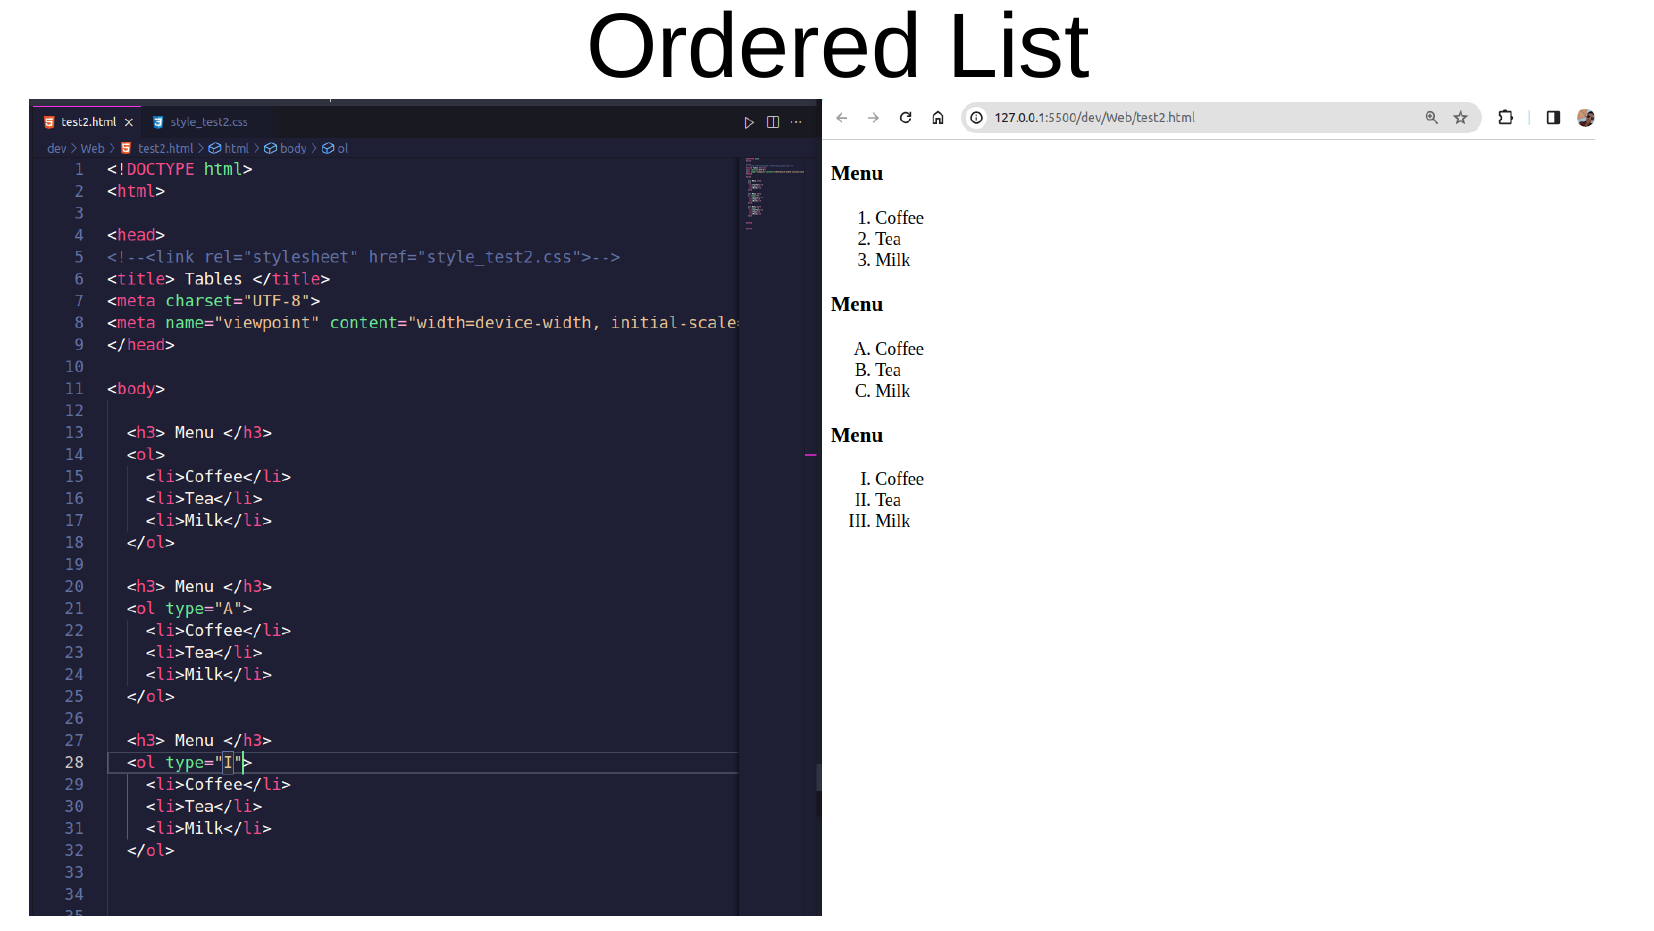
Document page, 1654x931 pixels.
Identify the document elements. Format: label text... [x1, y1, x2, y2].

title Ordered List [82, 0, 1595, 97]
picture [29, 99, 1595, 916]
